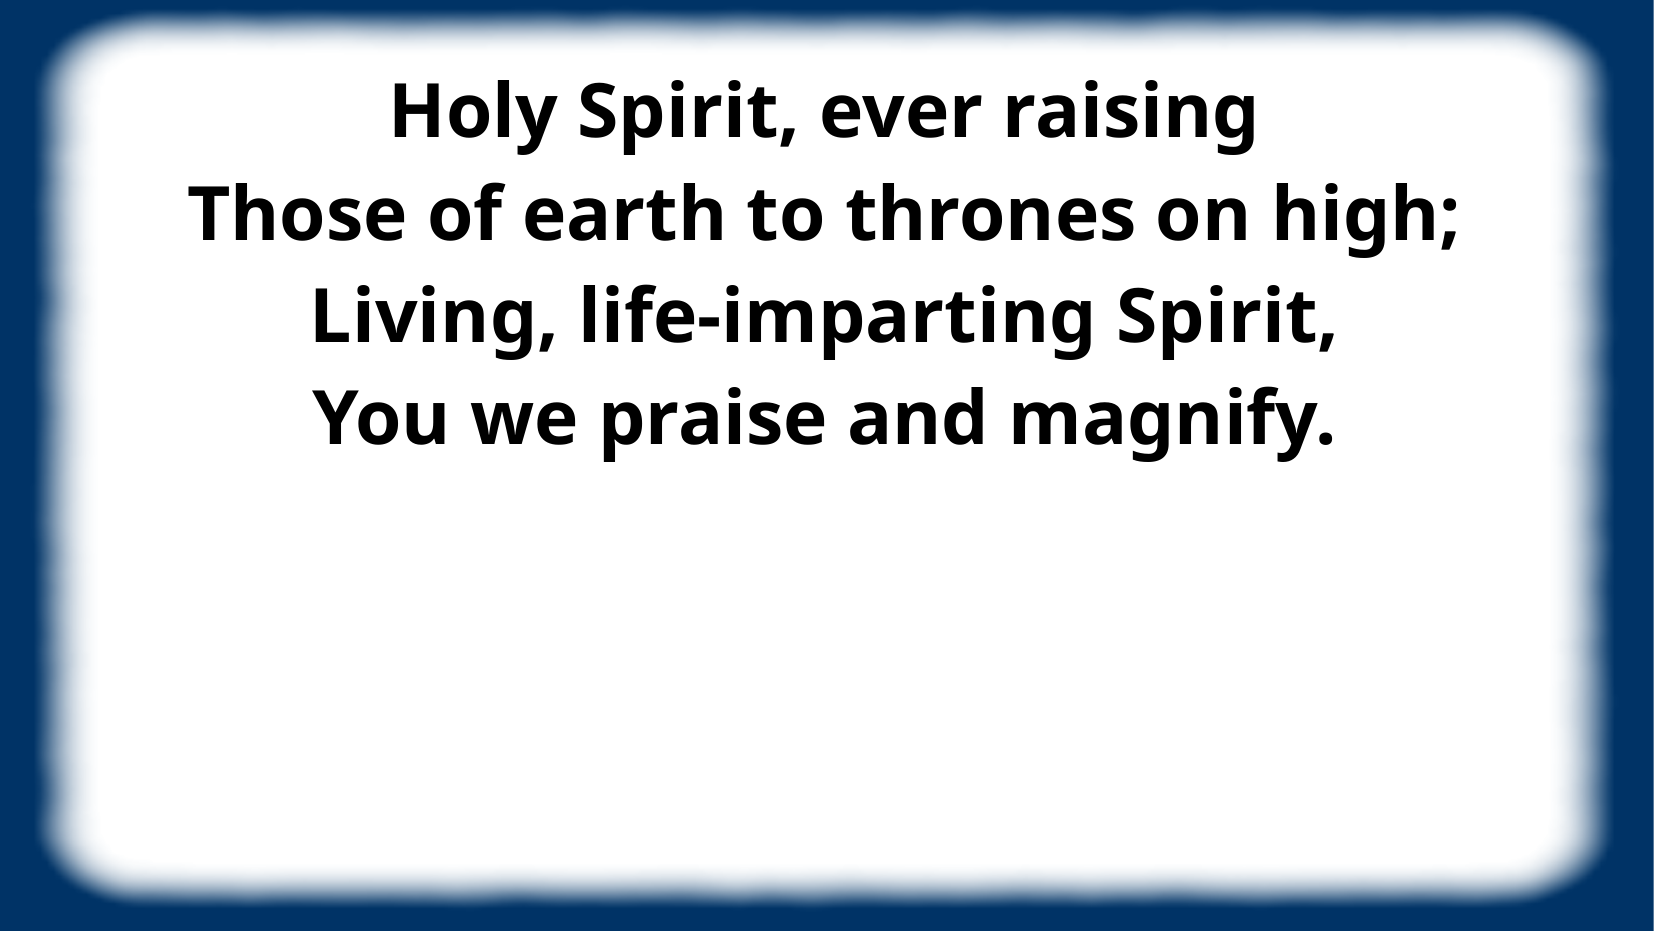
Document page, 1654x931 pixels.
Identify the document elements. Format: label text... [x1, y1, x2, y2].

text_box Holy Spirit, ever raising Those of earth to thrones on high; Living, life-imparting Spirit, You we praise and magnify. [90, 50, 1561, 465]
picture [0, 0, 1654, 931]
